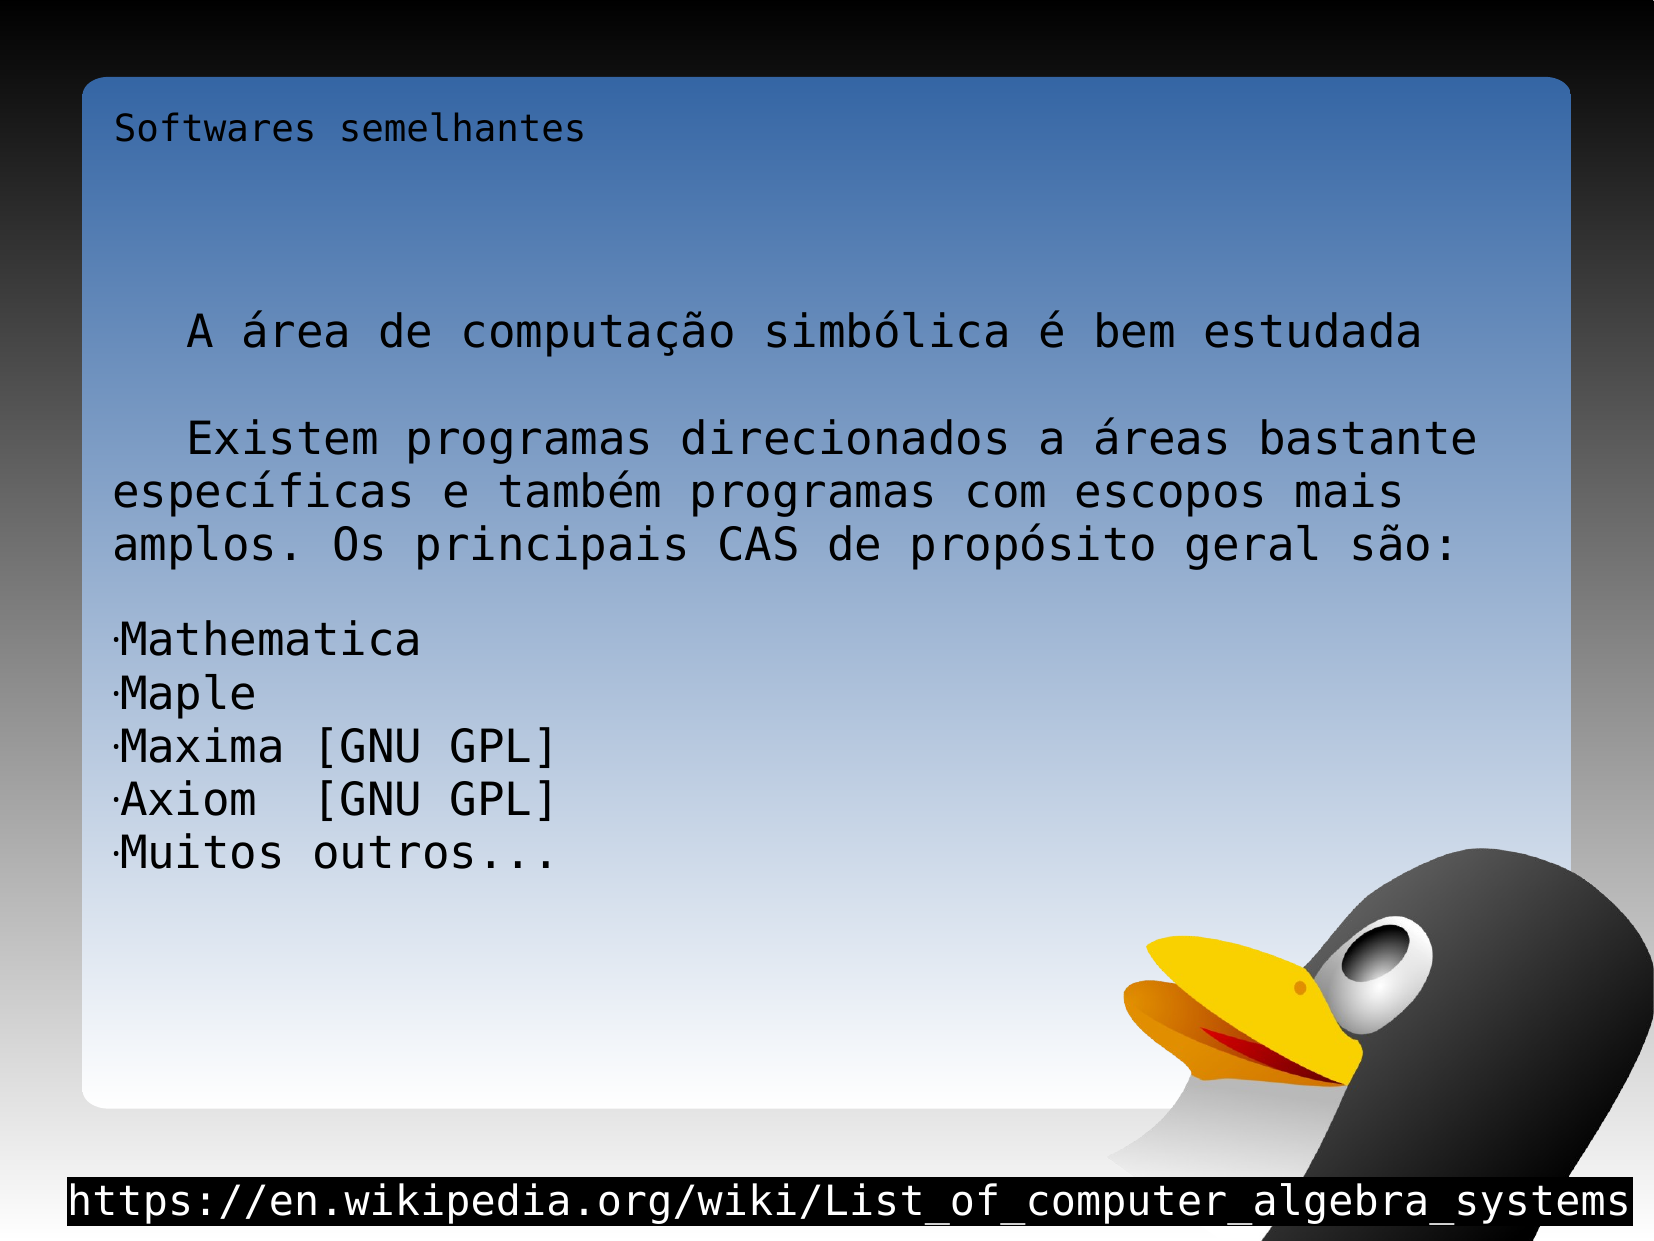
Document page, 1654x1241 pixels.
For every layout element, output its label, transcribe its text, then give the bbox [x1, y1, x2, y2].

text_box Softwares semelhantes [99, 99, 1555, 273]
text_box A área de computação simbólica é bem estudada Existem programas direcionados a áreas bastante específicas e também programas com escopos mais amplos. Os principais CAS de propósito geral são: Mathematica Maple Maxima [GNU GPL] Axiom [GNU GPL] Muitos outros... [97, 297, 1553, 1092]
picture [1032, 858, 1654, 1169]
text_box https://en.wikipedia.org/wiki/List_of_computer_algebra_systems [52, 1169, 1654, 1241]
